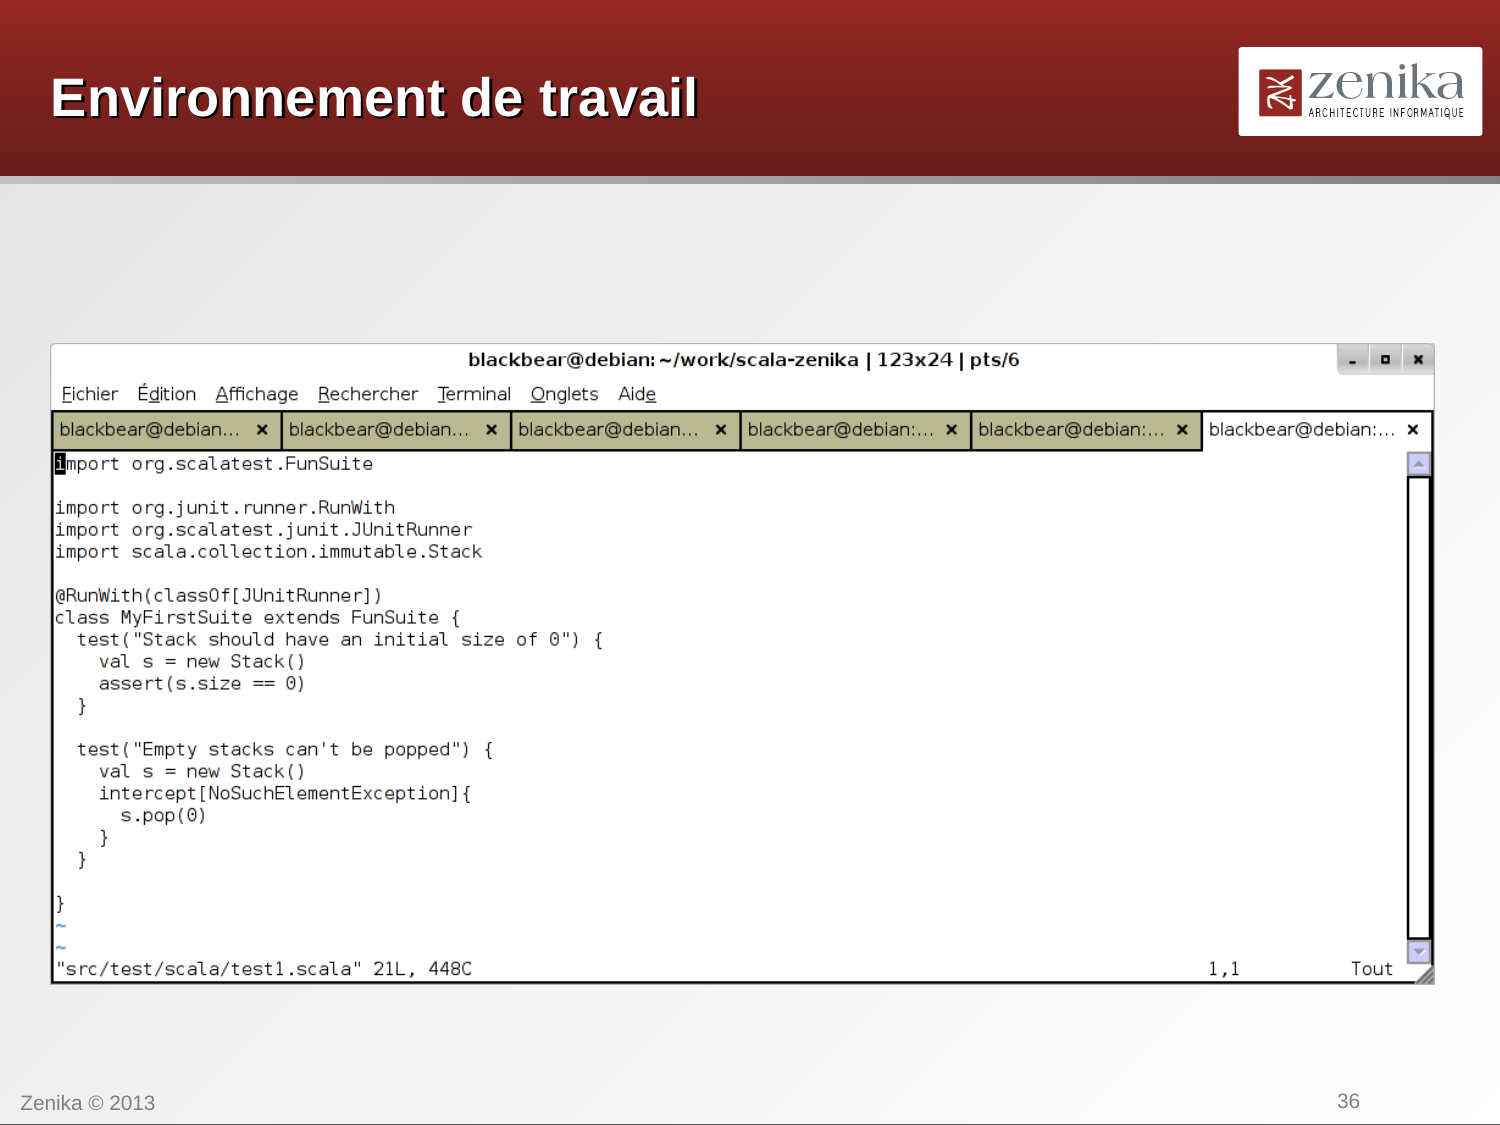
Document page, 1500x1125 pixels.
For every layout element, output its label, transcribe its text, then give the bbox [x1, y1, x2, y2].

picture [1257, 58, 1464, 125]
picture [50, 343, 1435, 985]
title Environnement de travail [50, 15, 1206, 180]
